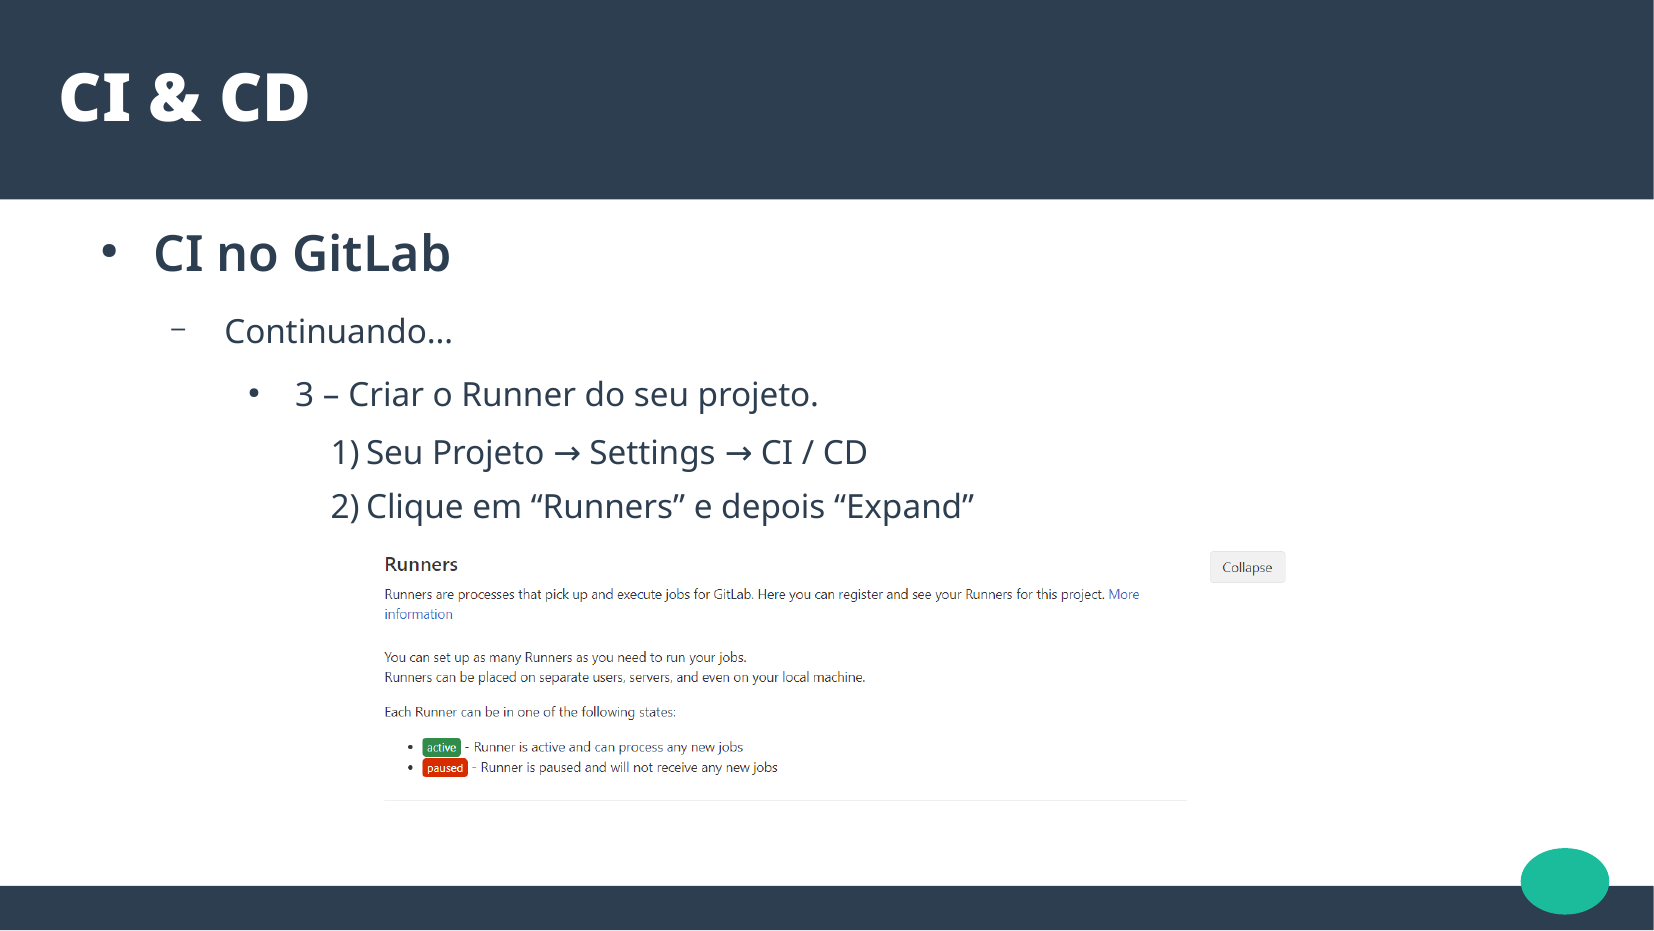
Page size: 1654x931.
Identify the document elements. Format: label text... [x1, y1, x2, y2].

list CI no GitLab Continuando… 3 – Criar o Runner do seu projeto. Seu Projeto → Settings → CI / CD Clique em “Runners” e depois “Expand” [82, 217, 1571, 758]
title CI & CD [59, 37, 1595, 156]
picture [366, 531, 1307, 802]
